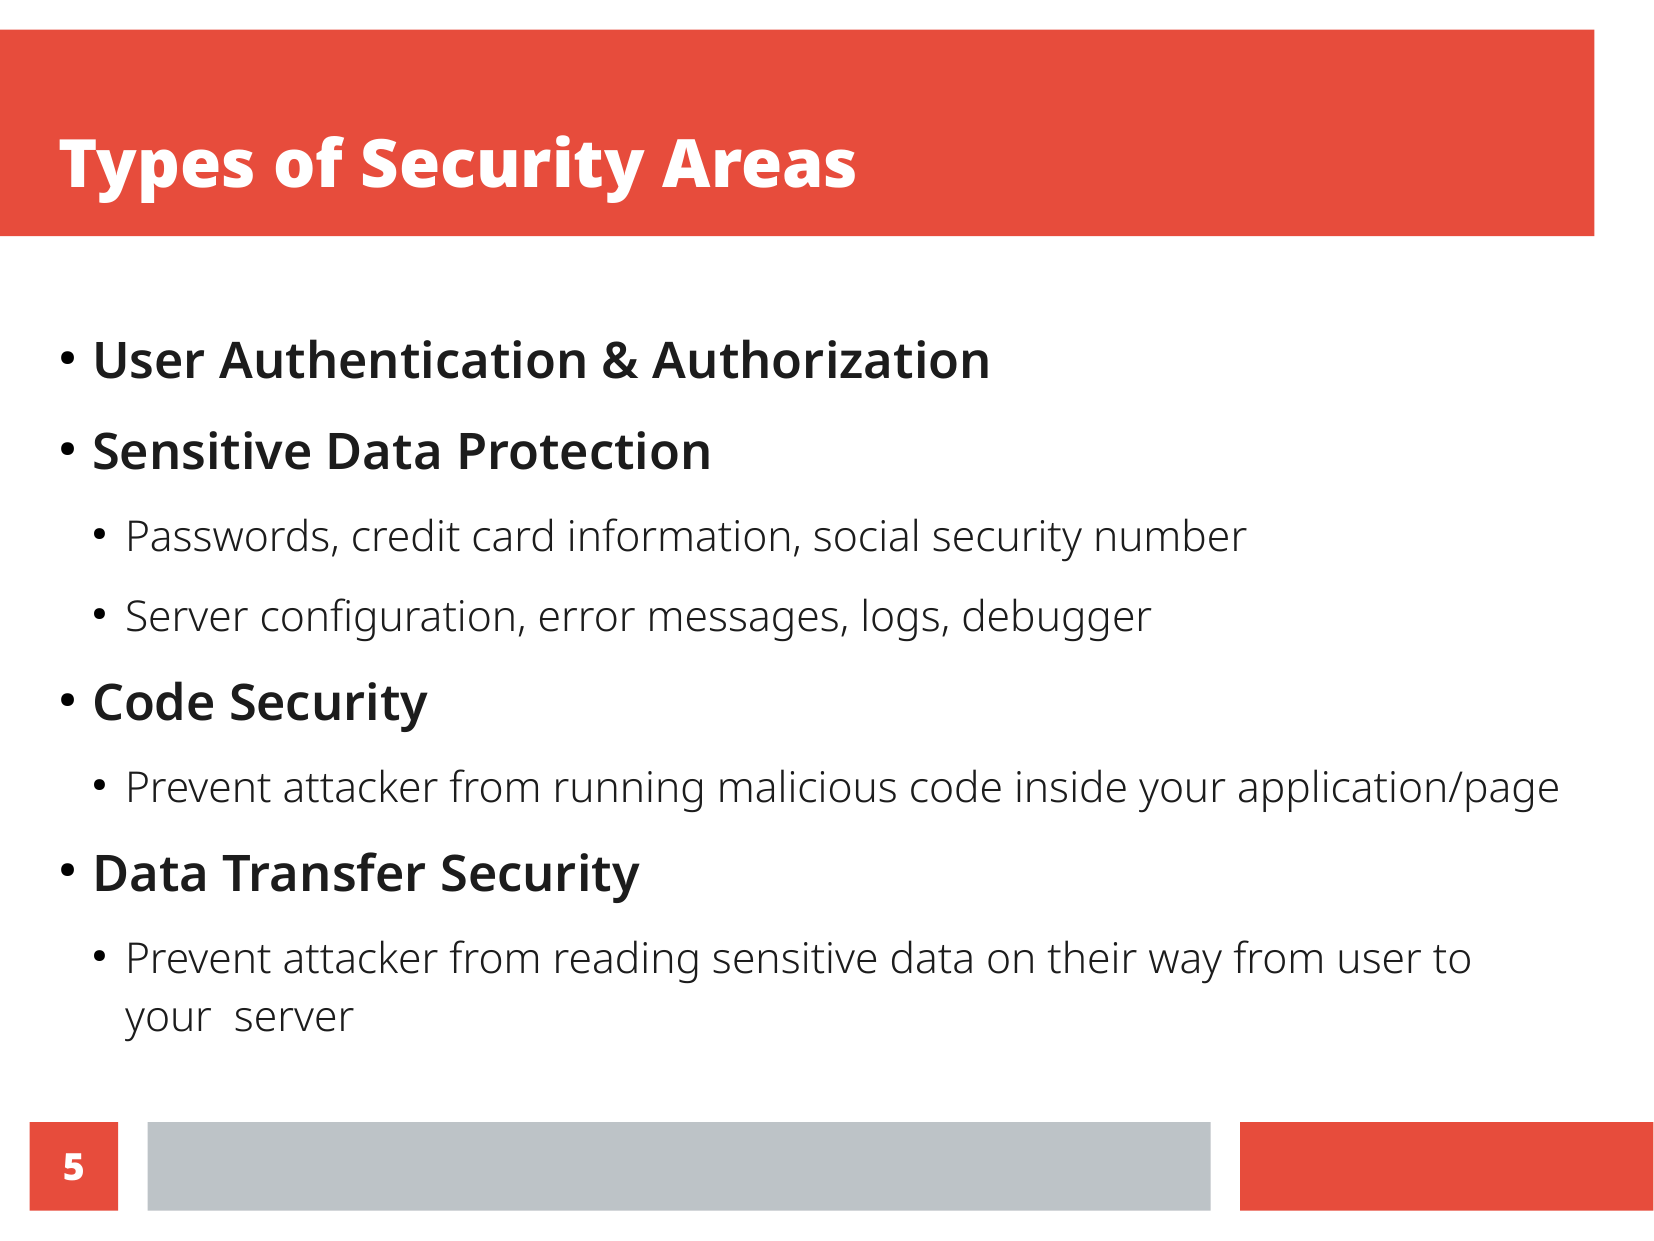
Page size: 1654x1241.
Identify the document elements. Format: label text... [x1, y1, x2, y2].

list User Authentication & Authorization Sensitive Data Protection Passwords, credit card information, social security number Server configuration, error messages, logs, debugger Code Security Prevent attacker from running malicious code inside your application/page Data Transfer Security Prevent attacker from reading sensitive data on their way from user to your server [59, 324, 1565, 1093]
title Types of Security Areas [59, 59, 1595, 207]
